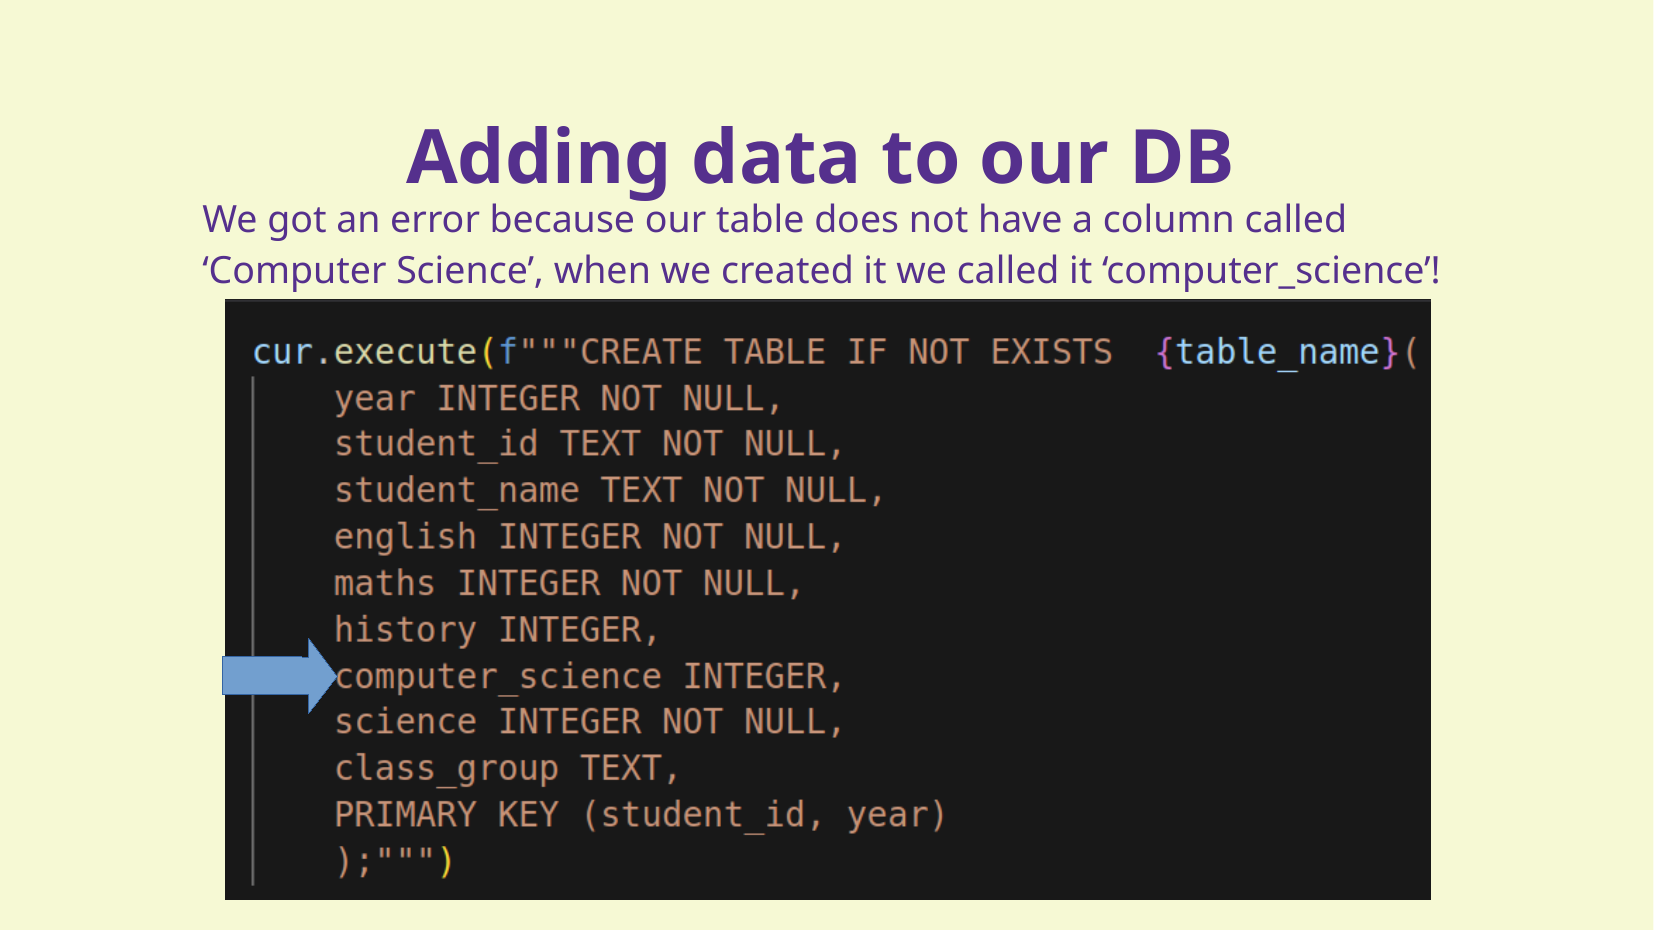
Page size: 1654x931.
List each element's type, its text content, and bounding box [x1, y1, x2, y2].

text_box [222, 638, 338, 714]
picture [225, 737, 1431, 901]
text_box We got an error because our table does not have a column called ‘Computer Science’, when we created it we called it ‘computer_science’! [187, 233, 1463, 737]
title Adding data to our DB [76, 76, 1565, 233]
